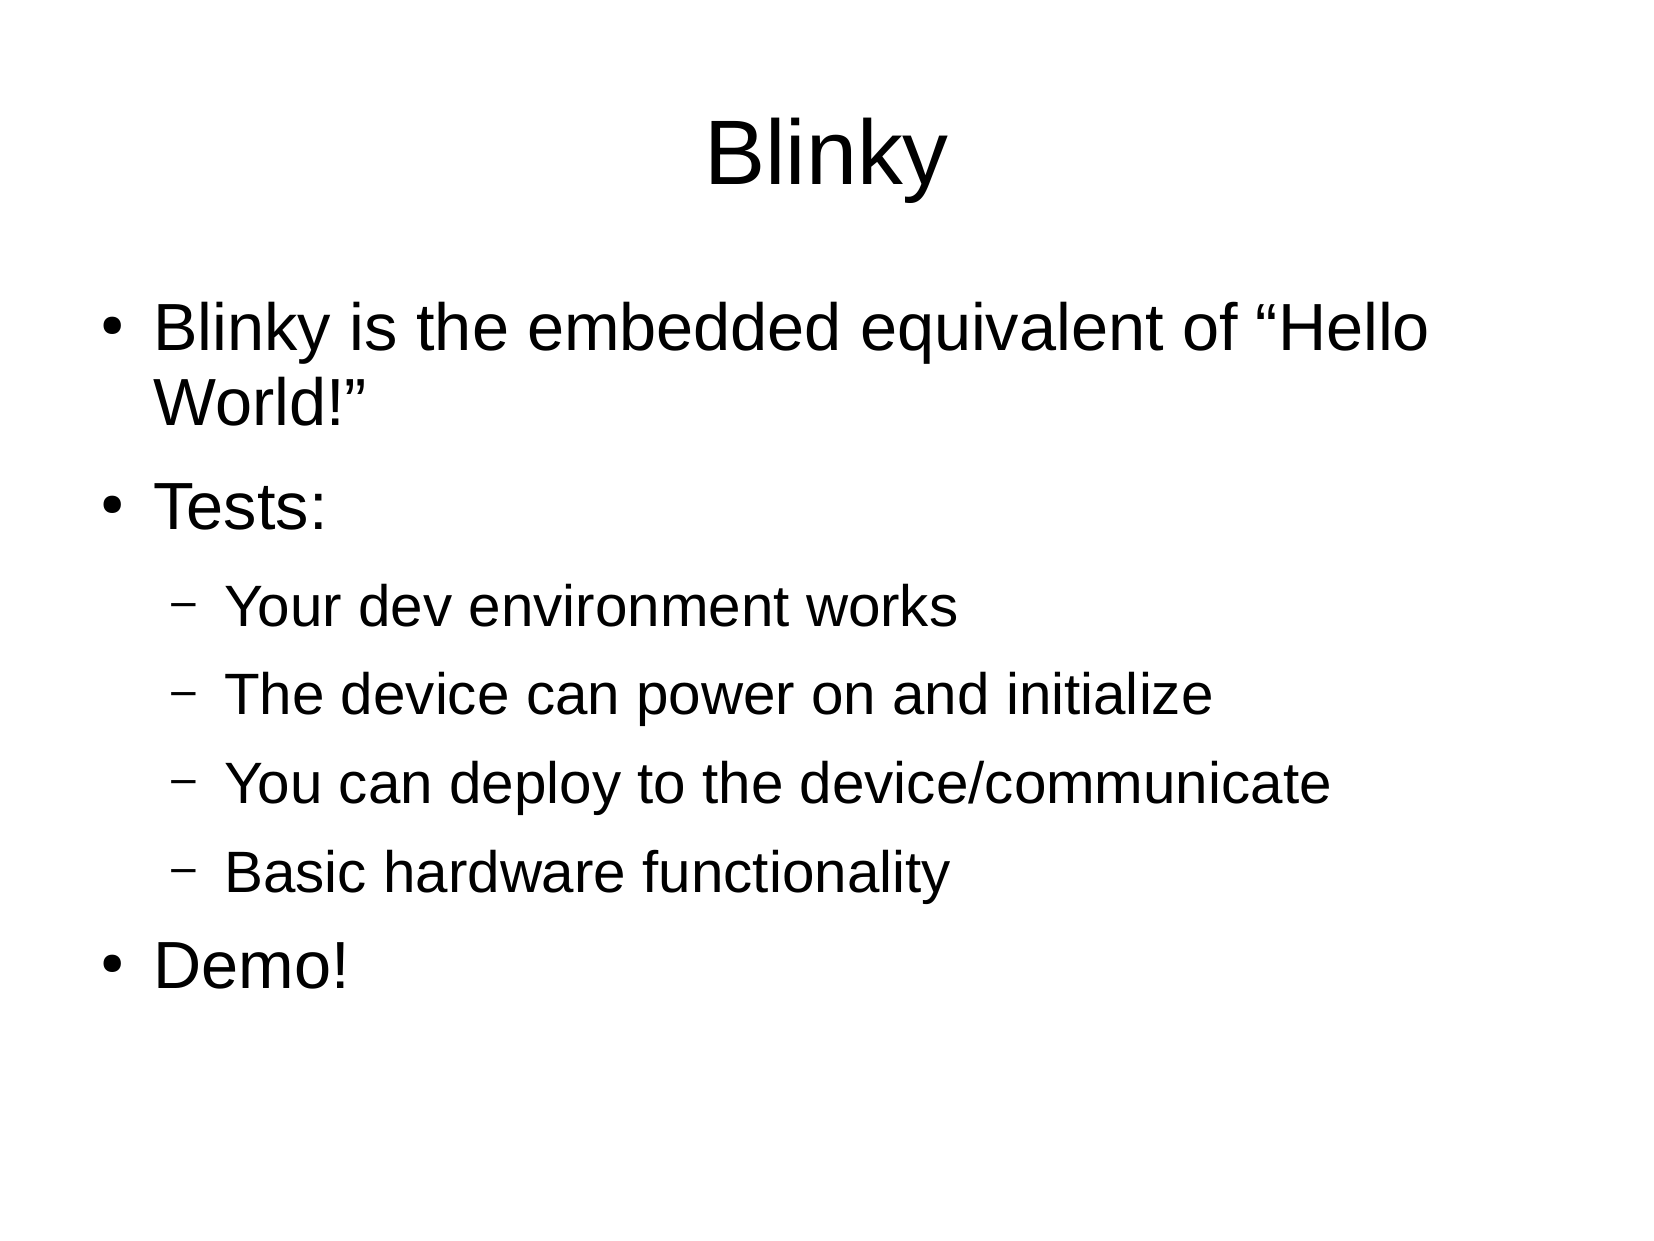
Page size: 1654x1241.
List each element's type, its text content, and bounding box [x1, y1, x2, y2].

list Blinky is the embedded equivalent of “Hello World!” Tests: Your dev environment works The device can power on and initialize You can deploy to the device/communicate Basic hardware functionality Demo! [82, 290, 1571, 1010]
title Blinky [82, 49, 1571, 257]
